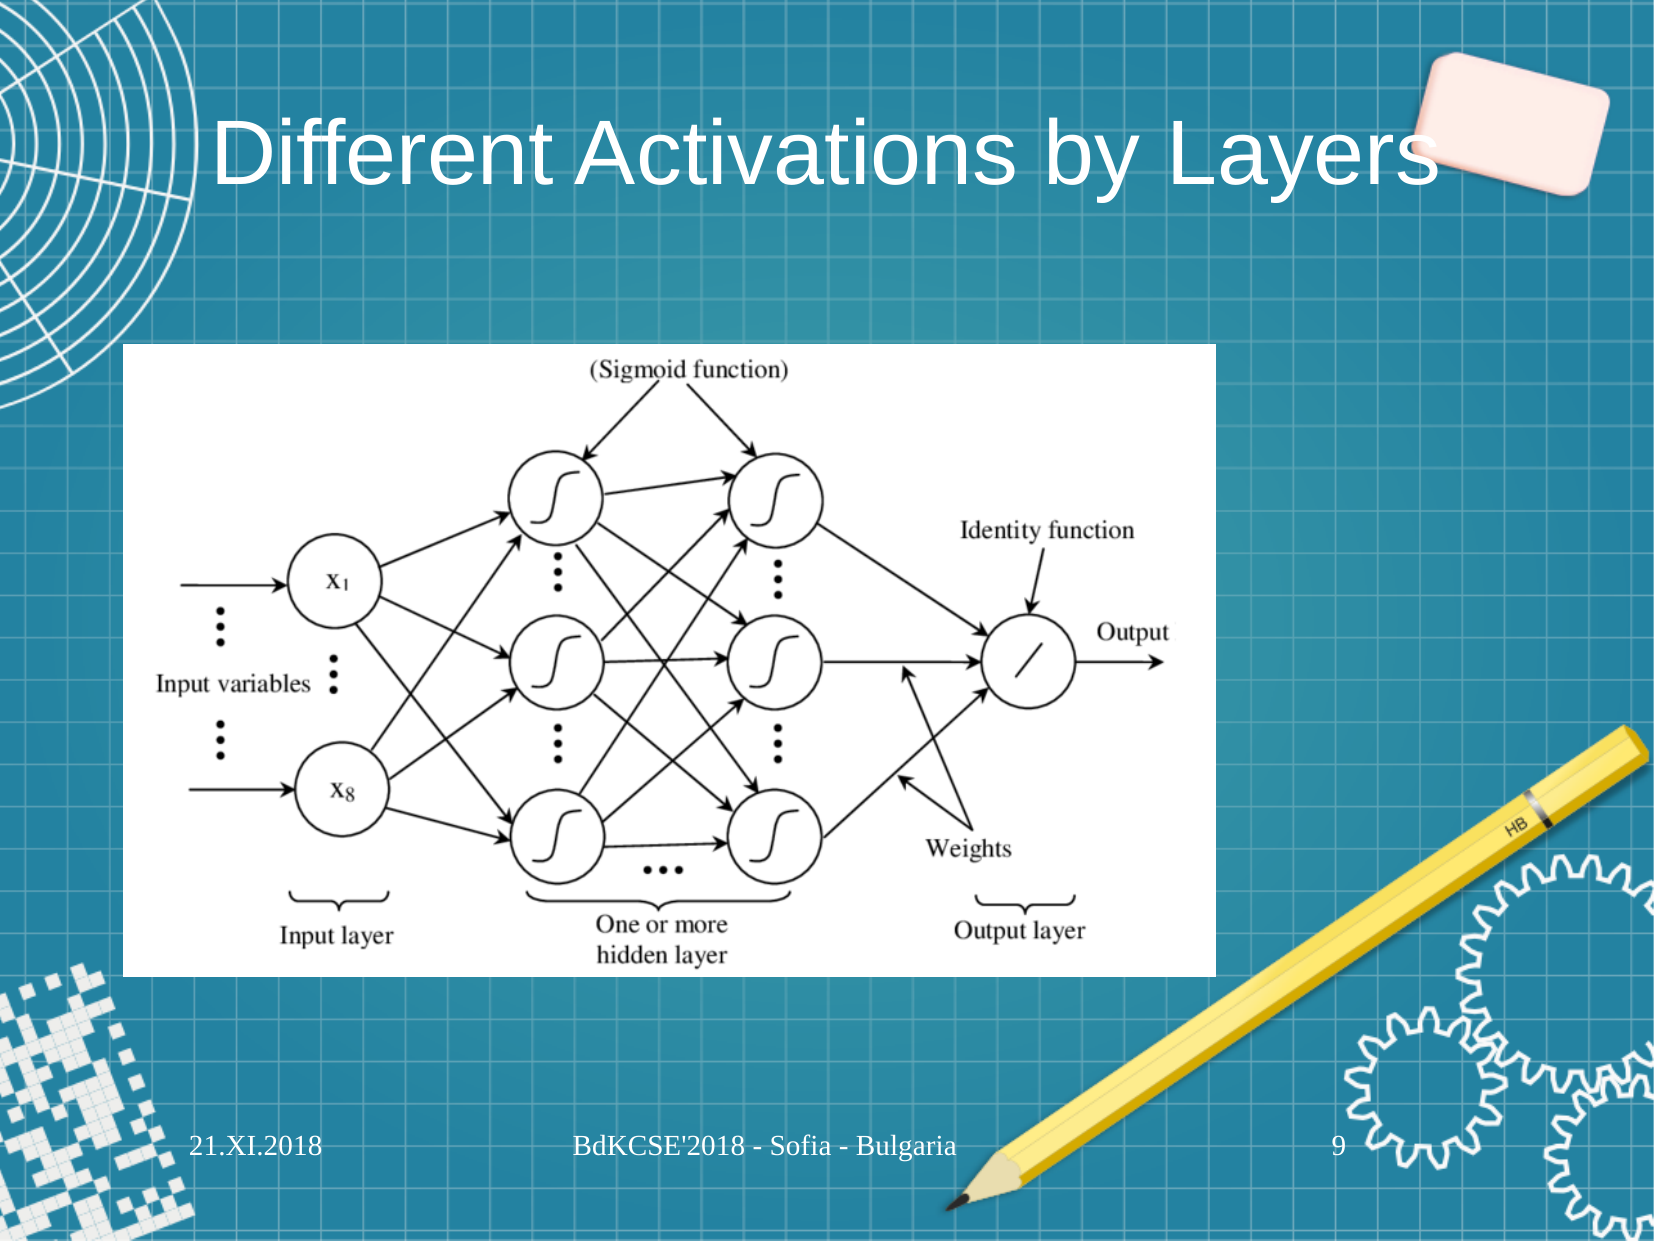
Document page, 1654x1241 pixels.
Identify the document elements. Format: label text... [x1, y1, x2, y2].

picture [0, 0, 1654, 1241]
title Different Activations by Layers [82, 49, 1571, 257]
